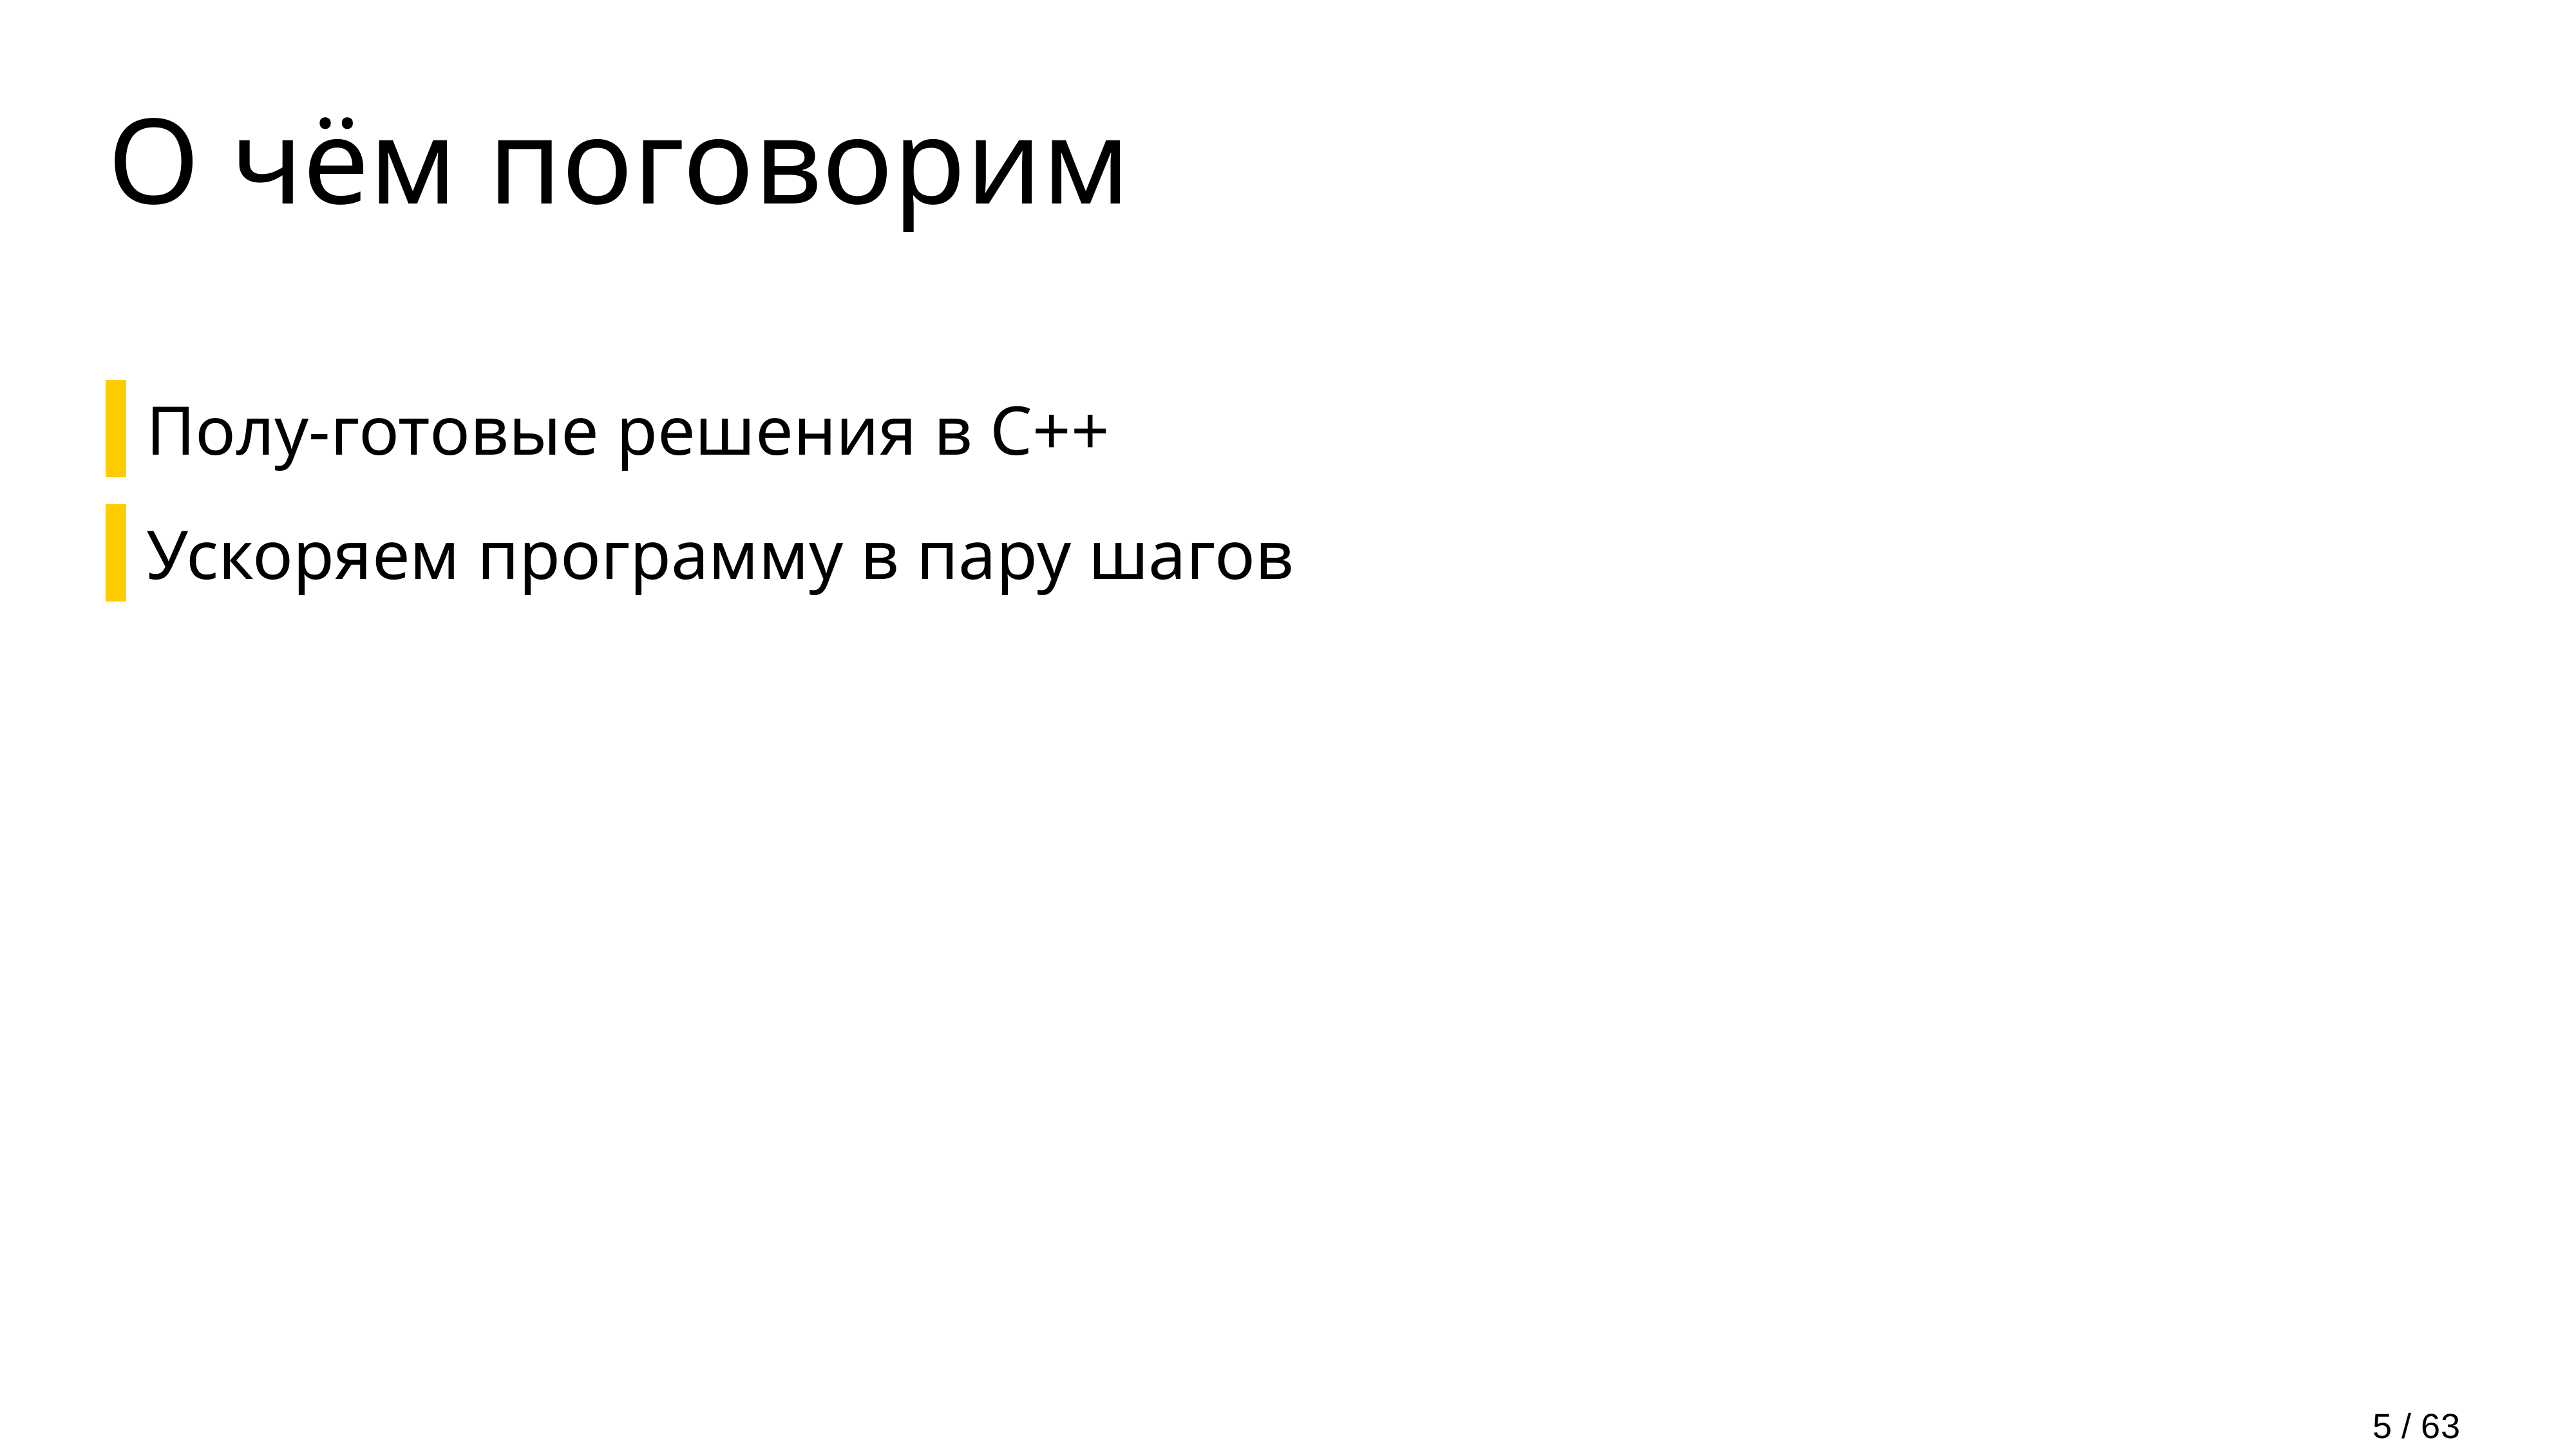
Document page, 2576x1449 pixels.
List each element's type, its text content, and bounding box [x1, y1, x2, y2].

title О чём поговорим [108, 80, 2468, 242]
text_box <number> / 63 [2363, 1402, 2576, 1449]
text_box Полу-готовые решения в С++ Ускоряем программу в пару шагов [96, 364, 2512, 1419]
